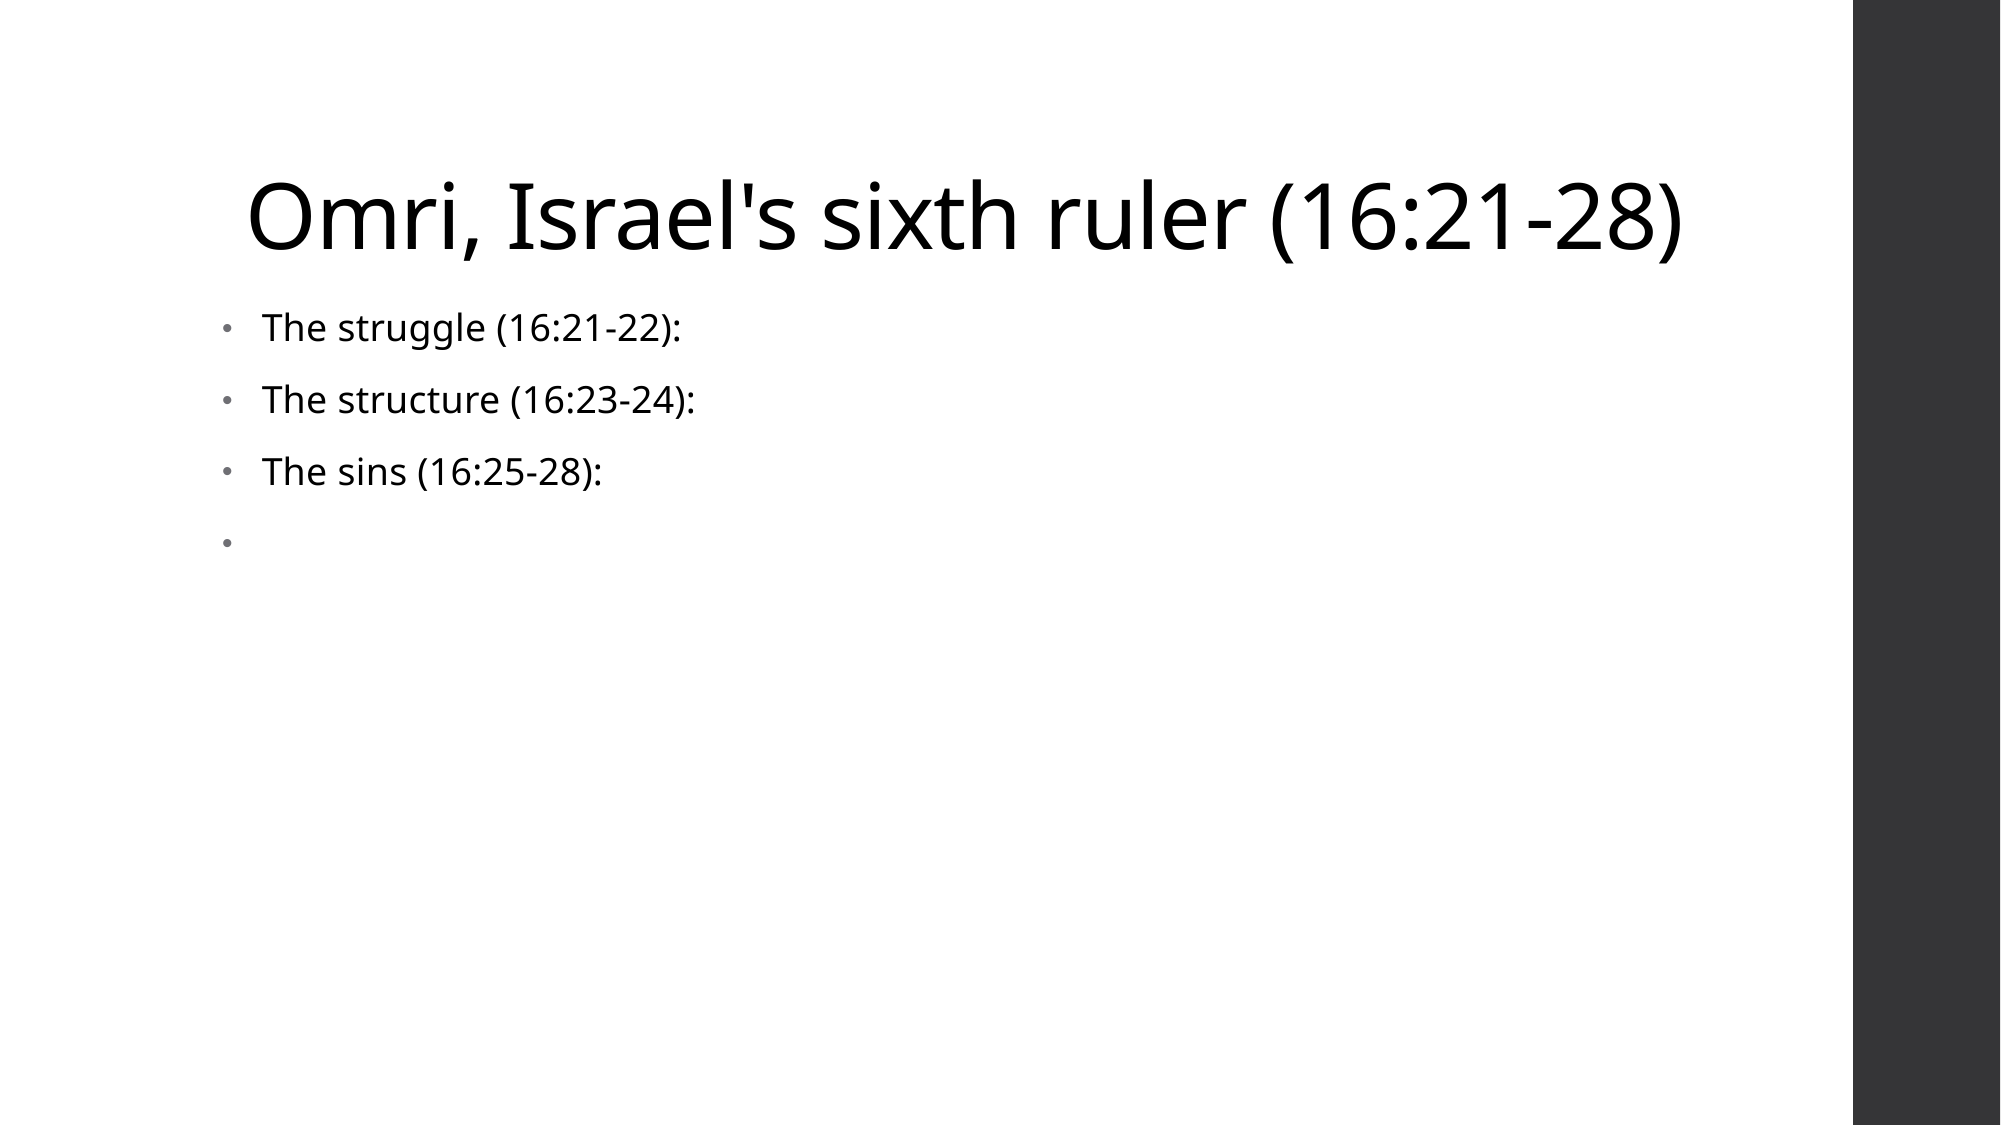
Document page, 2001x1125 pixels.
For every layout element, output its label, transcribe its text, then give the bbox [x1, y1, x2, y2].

list The struggle (16:21-22): The structure (16:23-24): The sins (16:25-28): [206, 299, 1617, 1014]
title Omri, Israel's sixth ruler (16:21-28) [206, 60, 1797, 278]
